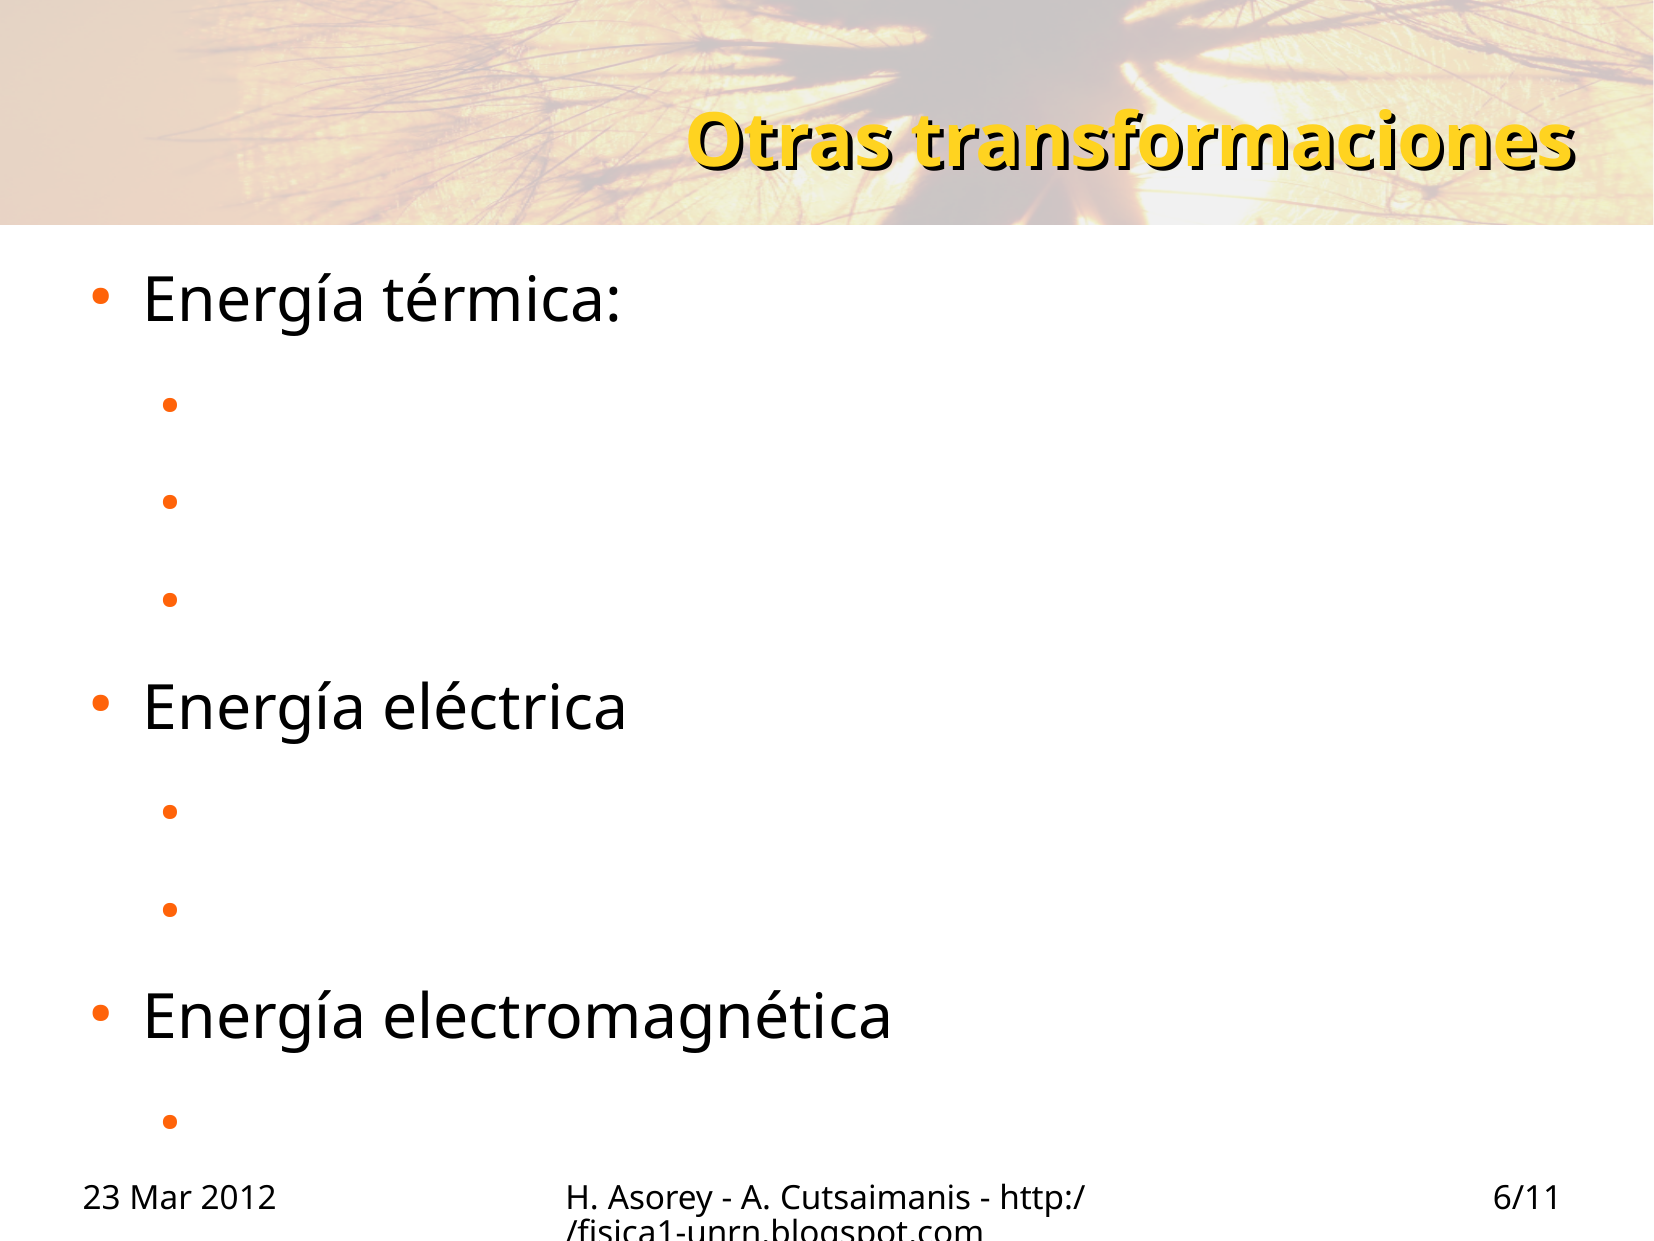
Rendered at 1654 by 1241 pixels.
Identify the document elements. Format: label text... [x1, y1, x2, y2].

title Otras transformaciones [86, 49, 1576, 226]
list Energía térmica: Energía eléctrica Energía electromagnética [71, 255, 1561, 1171]
picture [0, 0, 1654, 225]
